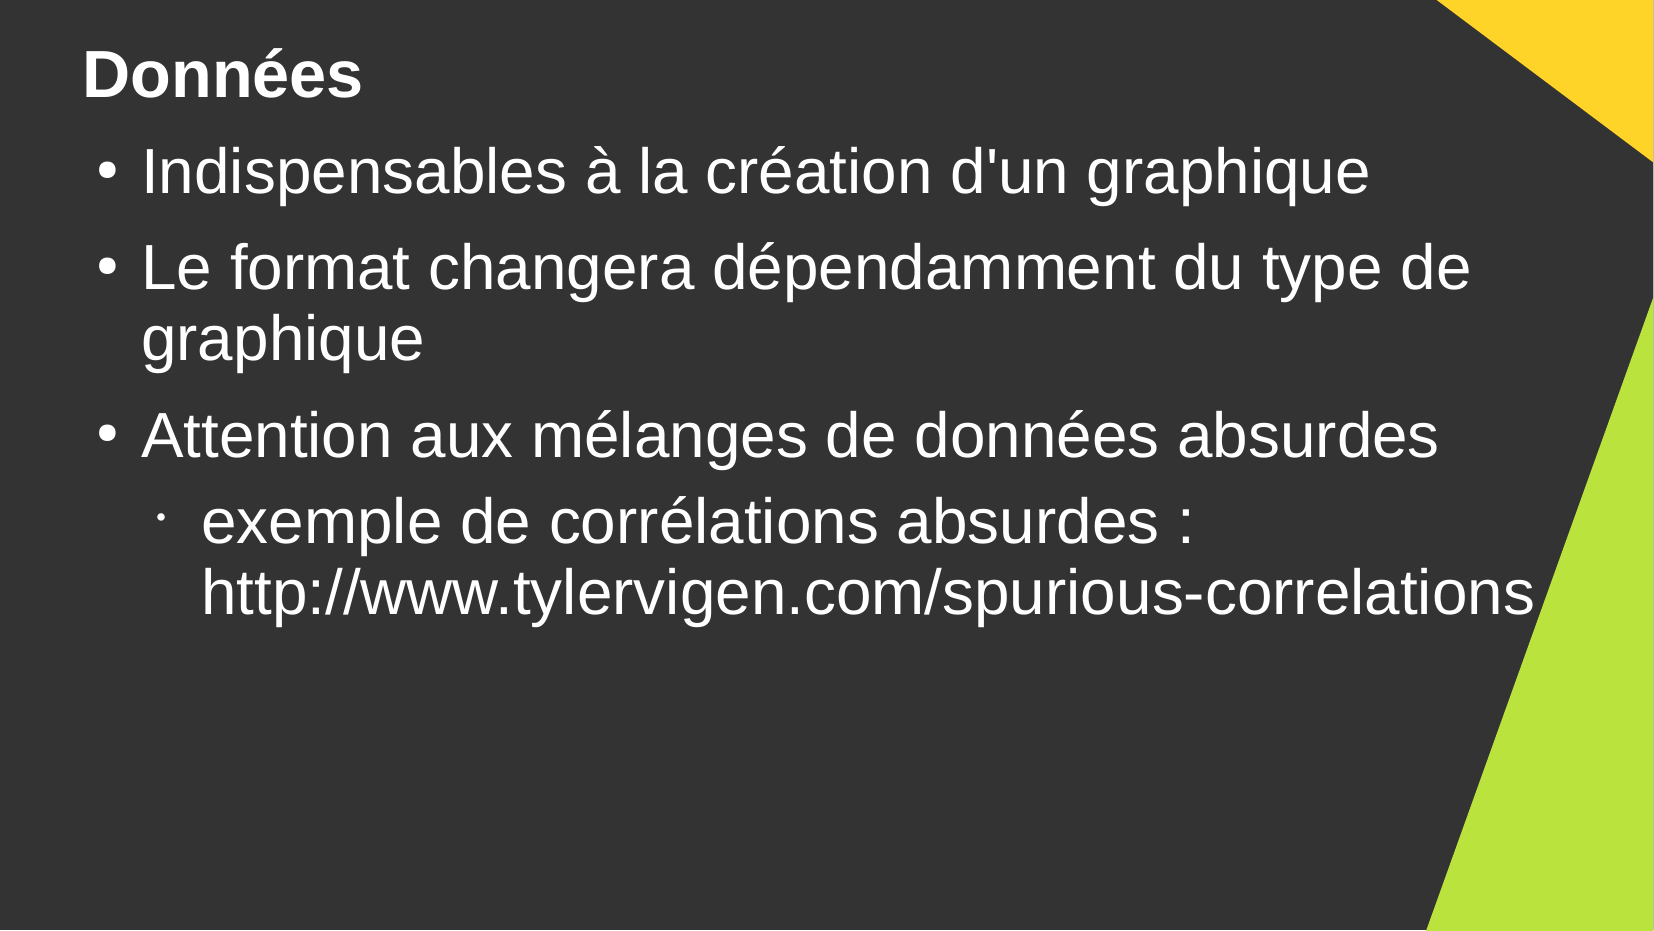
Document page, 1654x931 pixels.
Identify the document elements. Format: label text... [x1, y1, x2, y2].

list Indispensables à la création d'un graphique Le format changera dépendamment du type de graphique Attention aux mélanges de données absurdes exemple de corrélations absurdes : http://www.tylervigen.com/spurious-correlations [80, 135, 1560, 638]
text_box [1436, 0, 1654, 163]
text_box [1426, 295, 1654, 931]
title Données [82, 37, 1571, 115]
